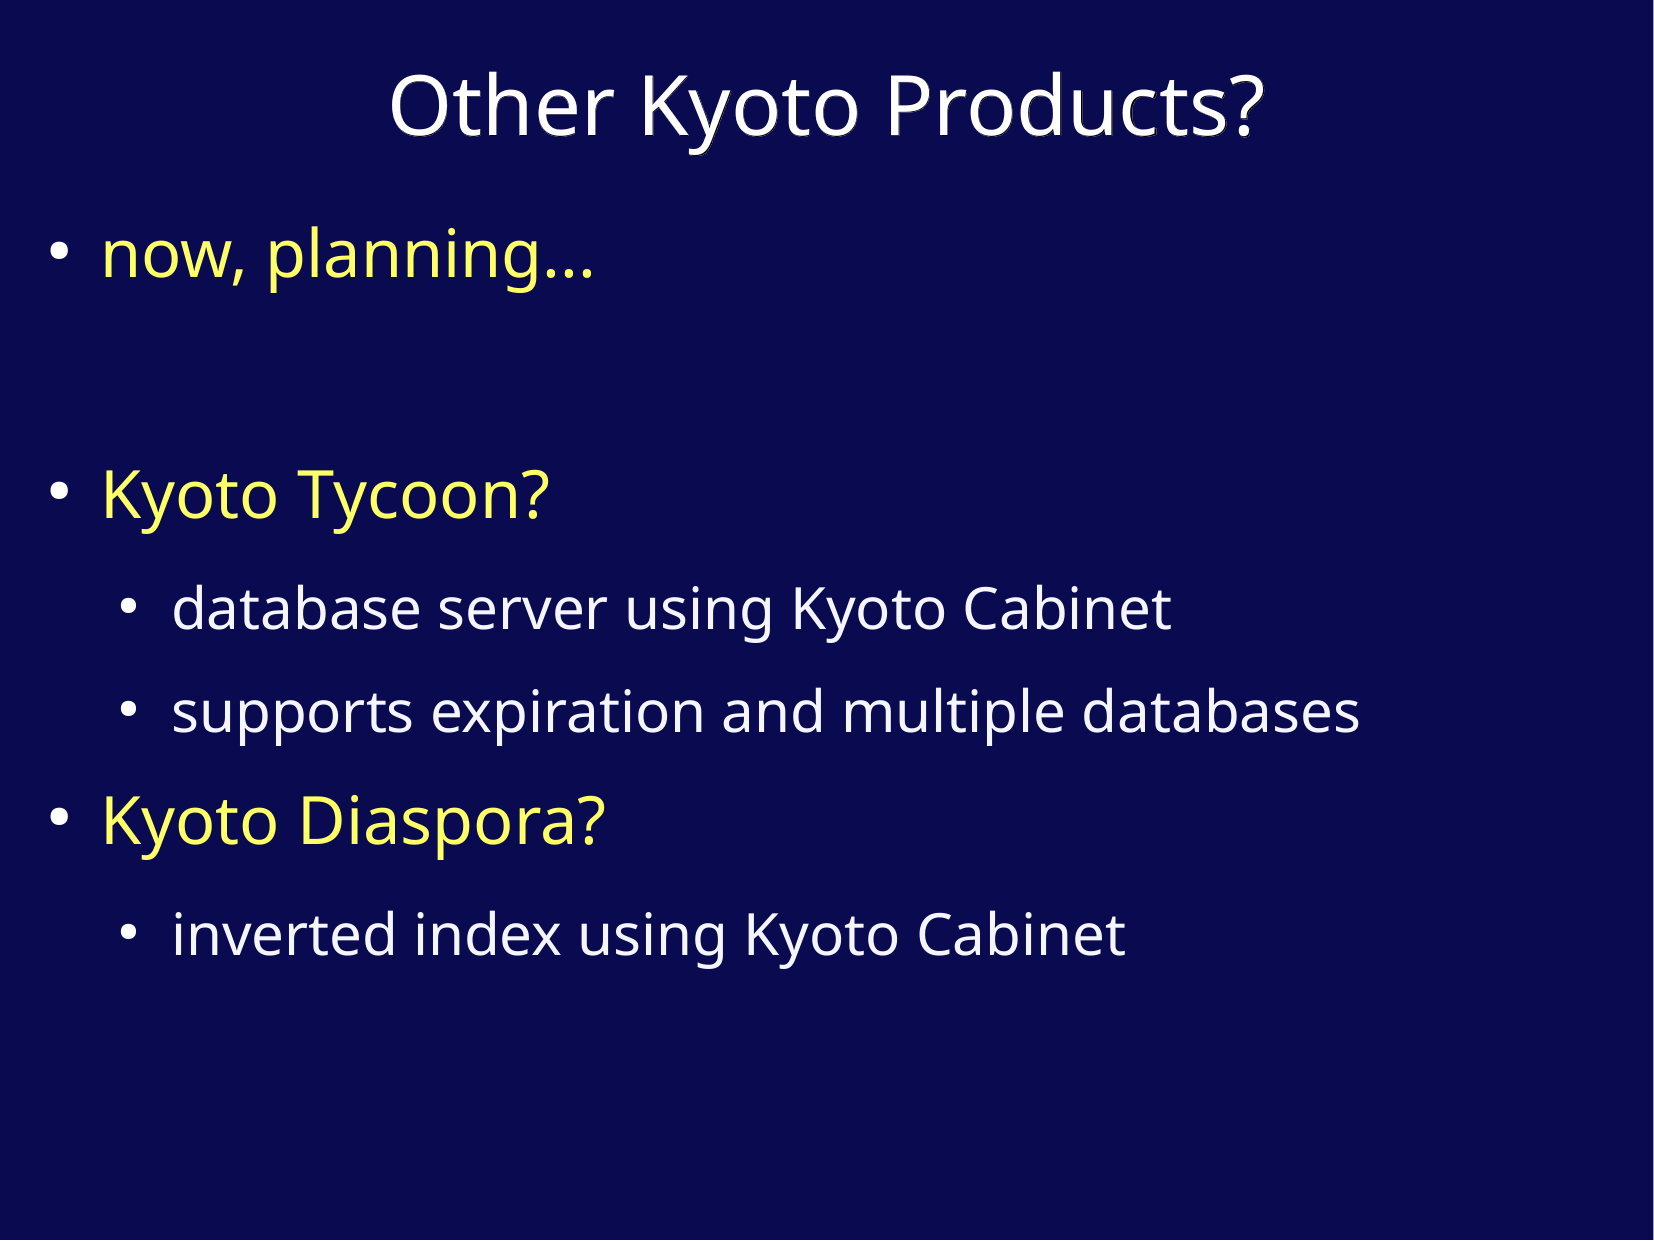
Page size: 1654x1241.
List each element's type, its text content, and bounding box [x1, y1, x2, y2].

title Other Kyoto Products? [29, 29, 1625, 178]
list now, planning... Kyoto Tycoon? database server using Kyoto Cabinet supports expiration and multiple databases Kyoto Diaspora? inverted index using Kyoto Cabinet [29, 206, 1625, 1211]
